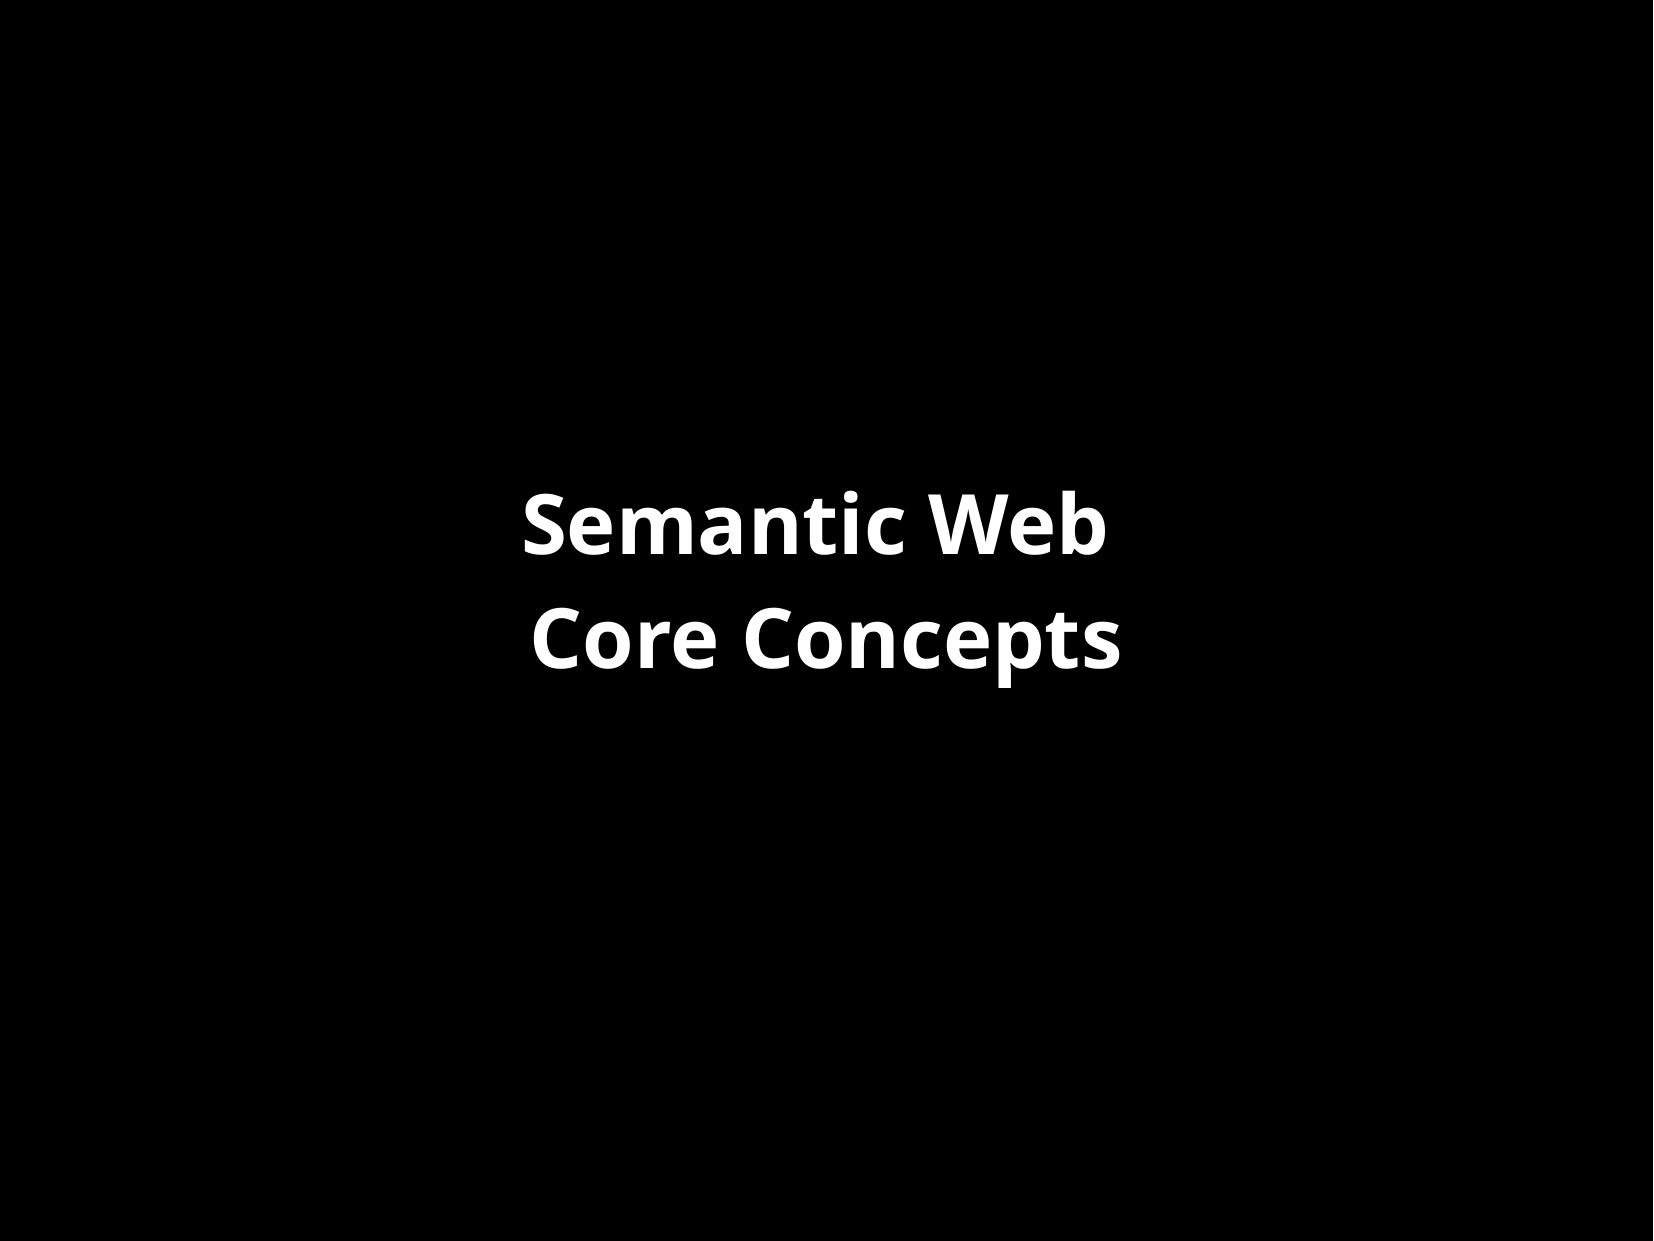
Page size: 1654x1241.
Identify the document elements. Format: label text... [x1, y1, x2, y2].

subtitle Semantic Web Core Concepts [82, 49, 1571, 1109]
